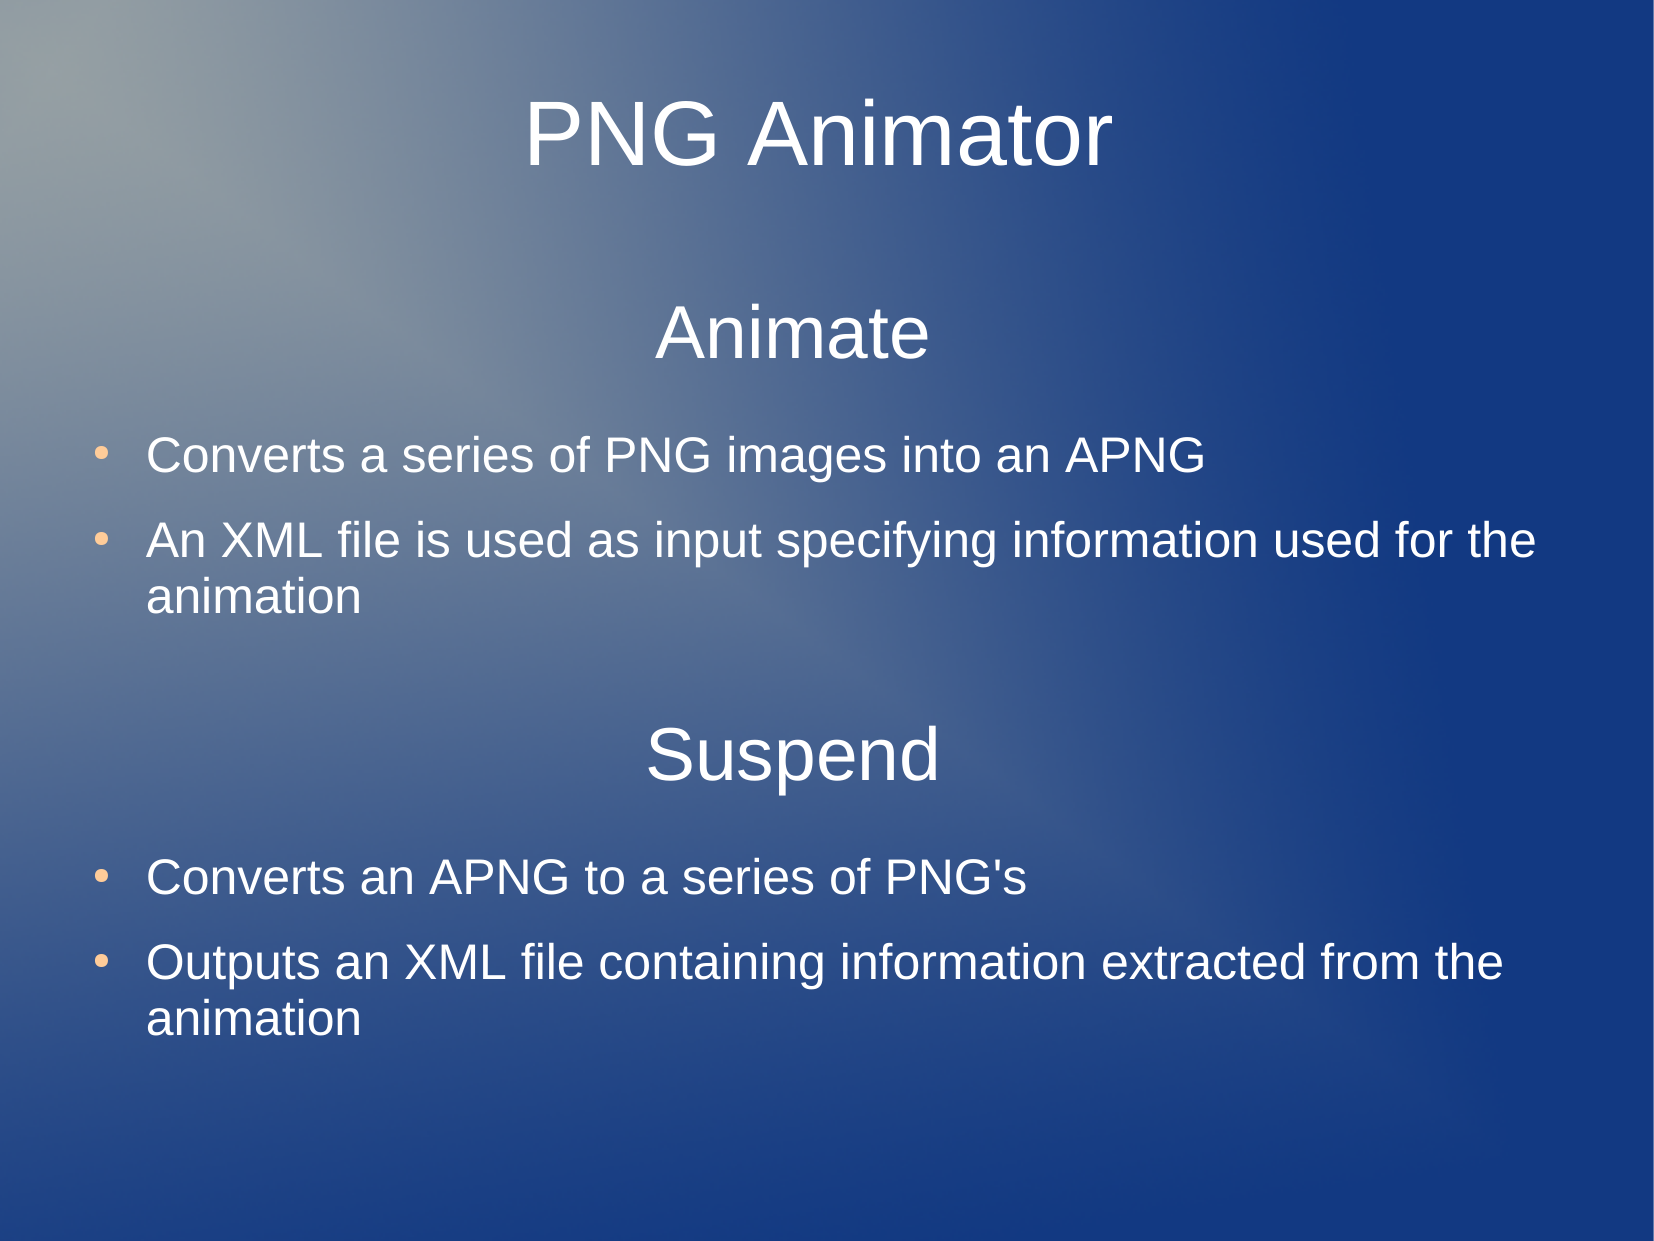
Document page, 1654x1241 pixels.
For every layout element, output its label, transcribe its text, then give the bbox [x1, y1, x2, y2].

title Animate [49, 290, 1538, 376]
title Suspend [49, 712, 1538, 797]
picture [0, 0, 1654, 1241]
list Converts an APNG to a series of PNG's Outputs an XML file containing information extracted from the animation [75, 787, 1564, 1126]
title PNG Animator [75, 37, 1564, 230]
list Converts a series of PNG images into an APNG An XML file is used as input specifying information used for the animation [75, 365, 1564, 638]
